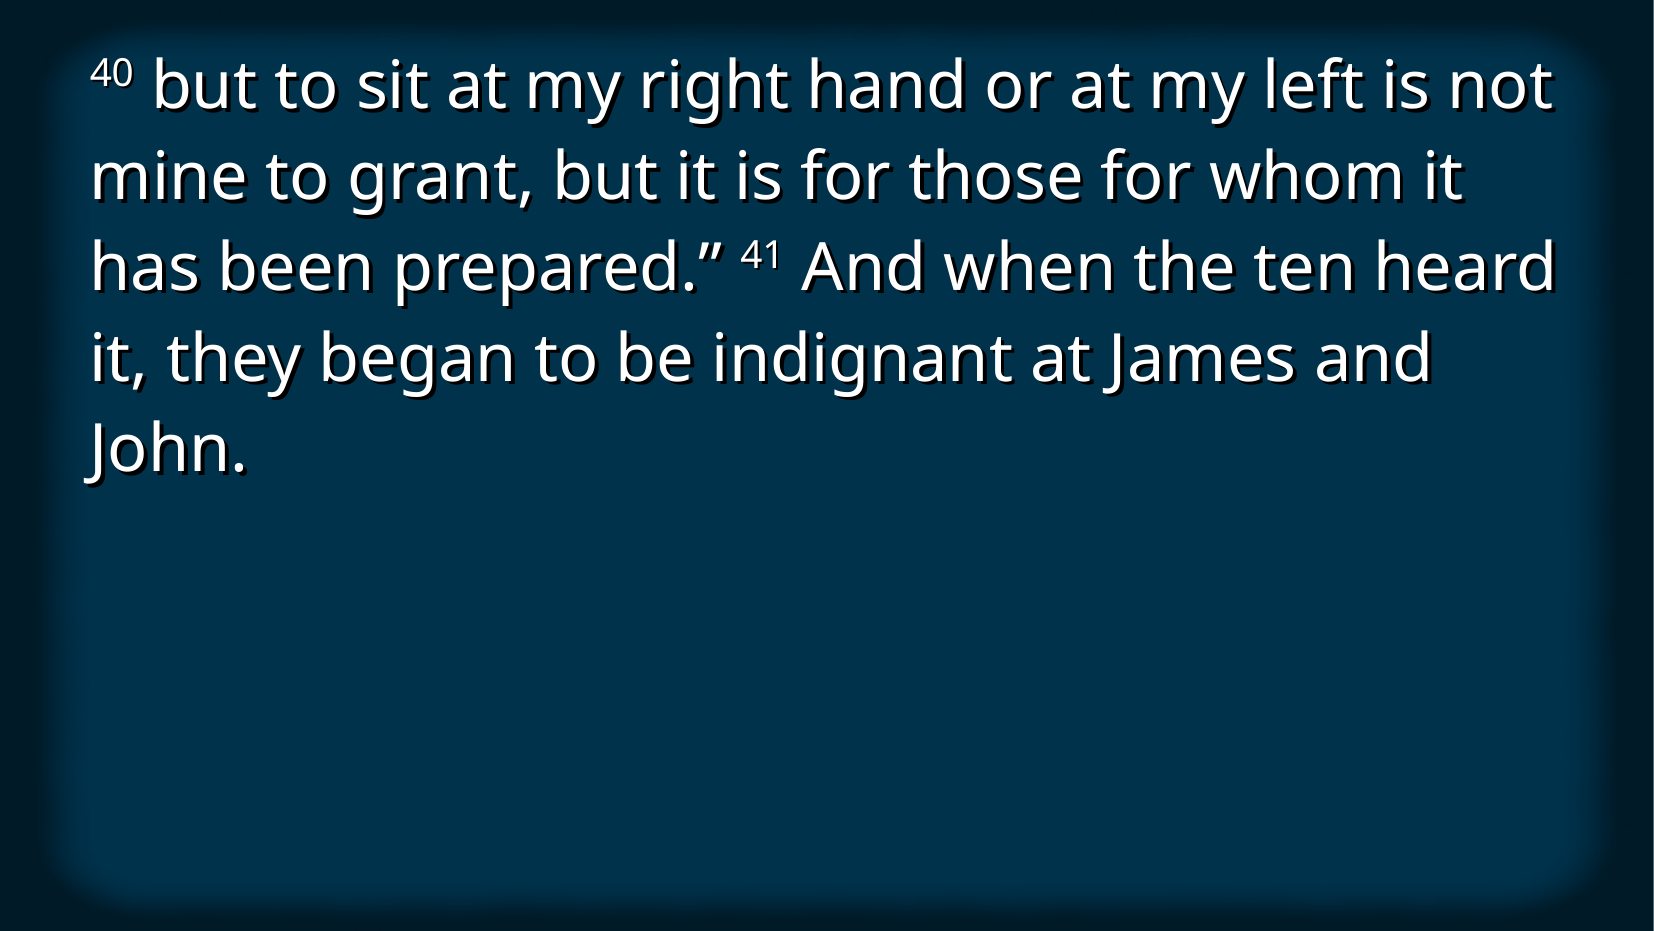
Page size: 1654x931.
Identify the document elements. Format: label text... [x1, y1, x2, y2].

text_box 40 but to sit at my right hand or at my left is not mine to grant, but it is for those for whom it has been prepared.” 41 And when the ten heard it, they began to be indignant at James and John. [75, 30, 1591, 400]
picture [0, 0, 1654, 931]
